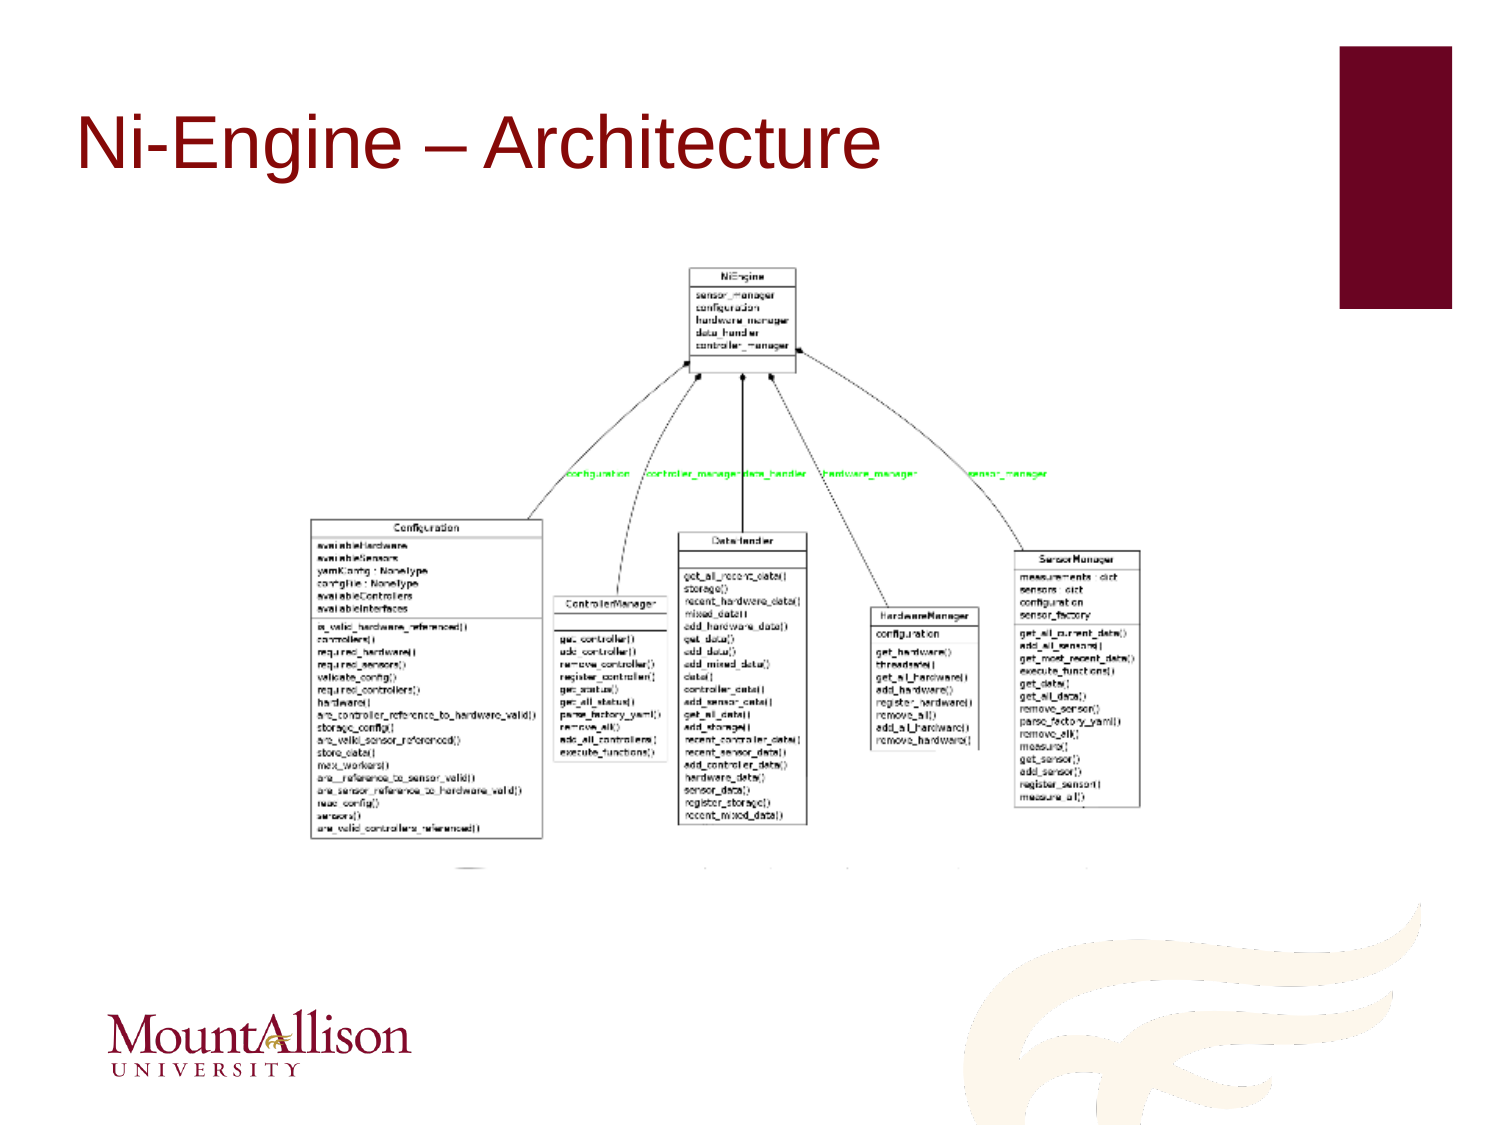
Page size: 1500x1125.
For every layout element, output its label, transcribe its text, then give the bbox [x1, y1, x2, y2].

title Ni-Engine – Architecture [75, 44, 1425, 233]
picture [248, 241, 1205, 875]
picture [107, 901, 1423, 1125]
